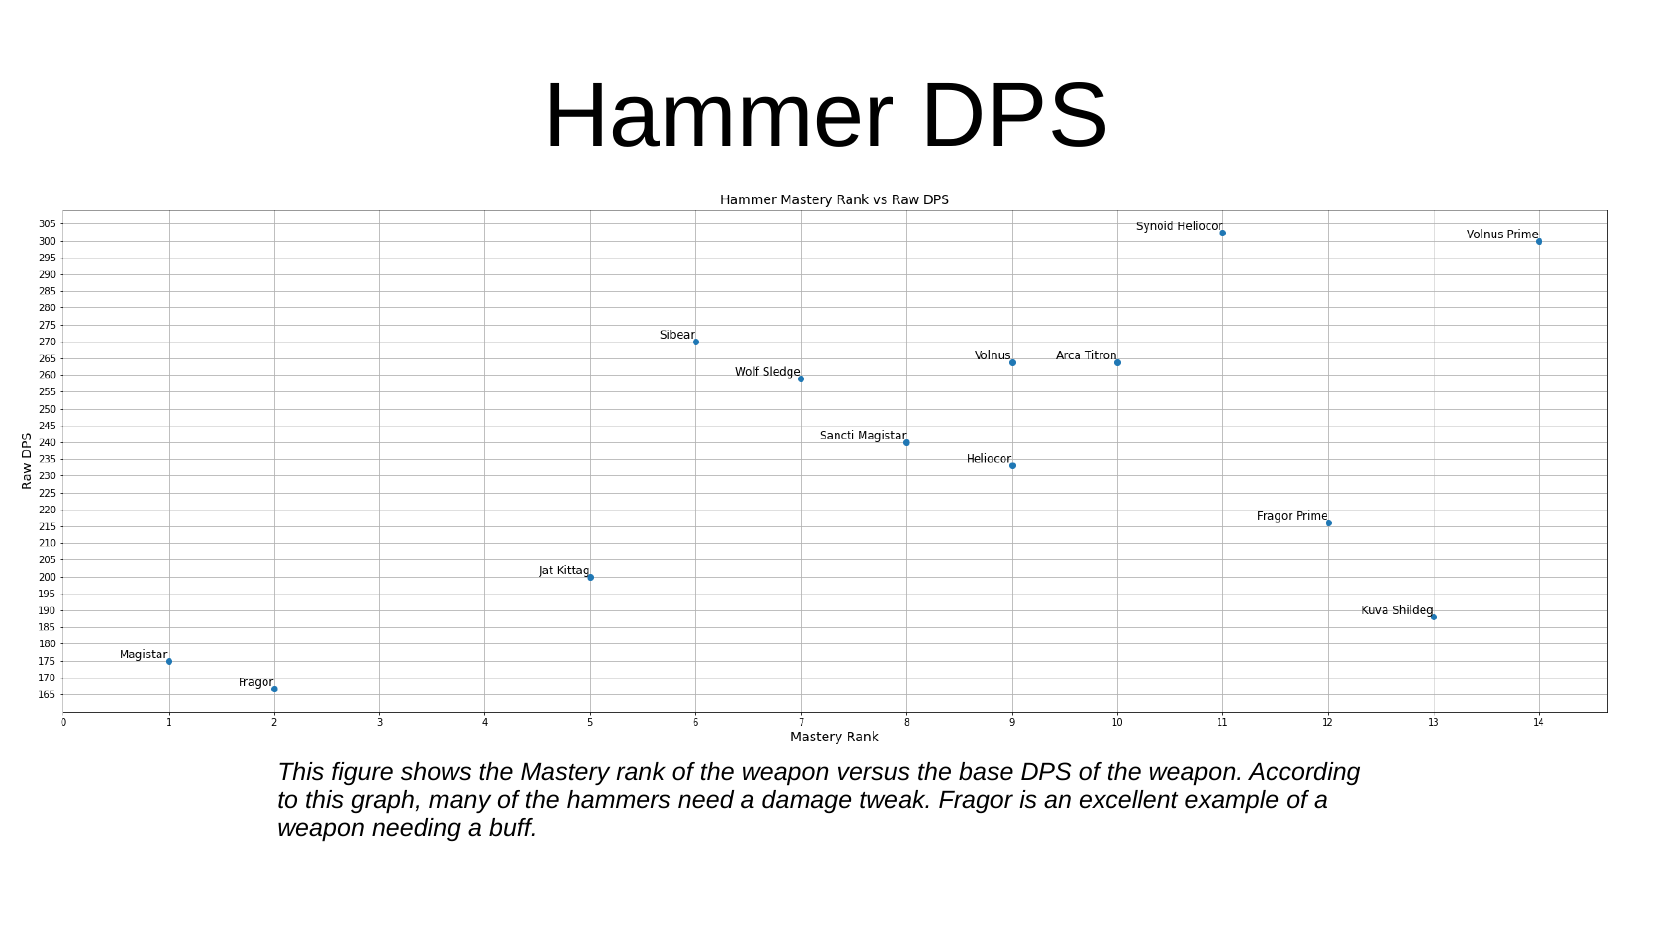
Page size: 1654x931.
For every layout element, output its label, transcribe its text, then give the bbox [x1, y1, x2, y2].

text_box This figure shows the Mastery rank of the weapon versus the base DPS of the weapon. According to this graph, many of the hammers need a damage tweak. Fragor is an excellent example of a weapon needing a buff. [262, 750, 1388, 901]
title Hammer DPS [82, 37, 1571, 187]
picture [15, 187, 1613, 751]
